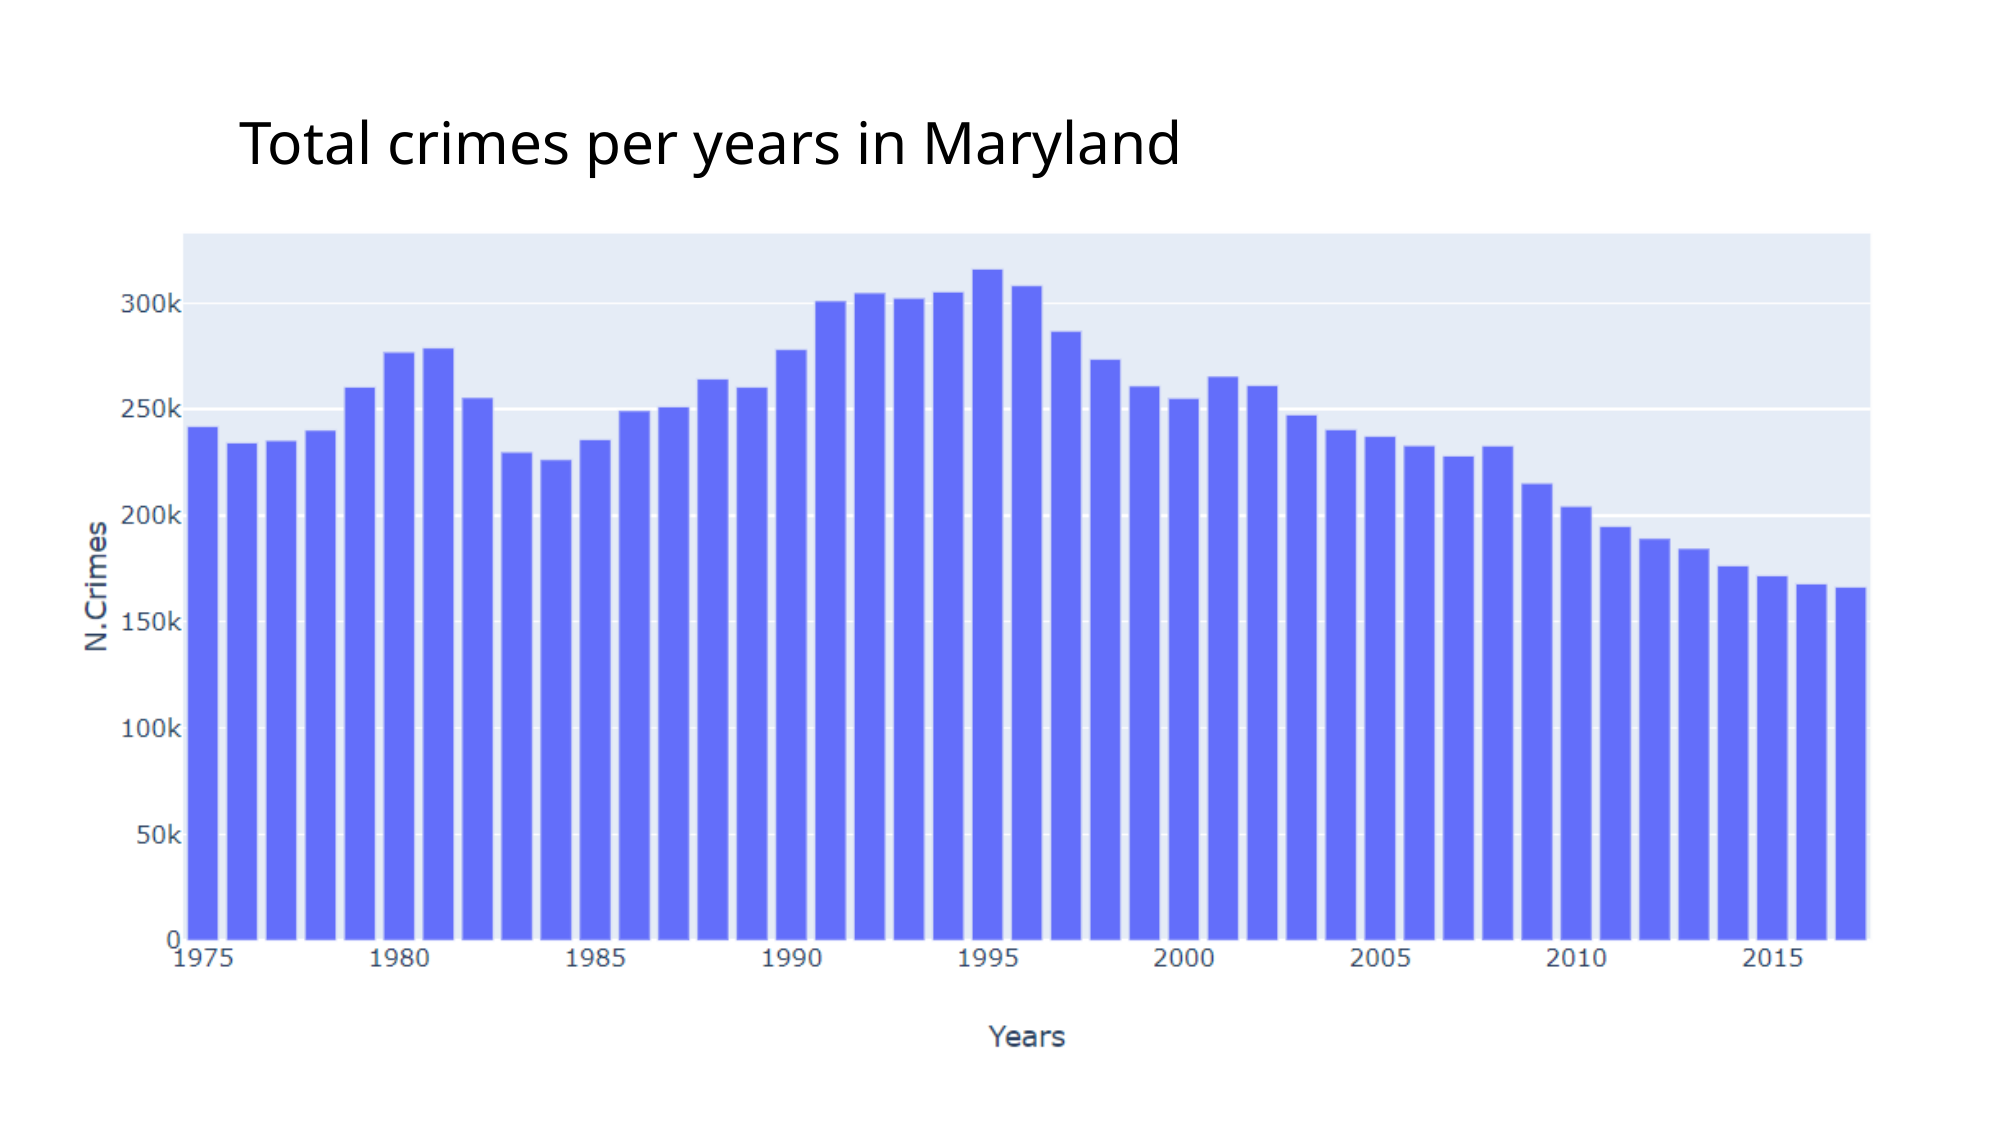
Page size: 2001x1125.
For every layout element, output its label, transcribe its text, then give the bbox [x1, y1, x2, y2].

picture [77, 211, 1882, 1057]
title Total crimes per years in Maryland [153, 68, 1269, 185]
